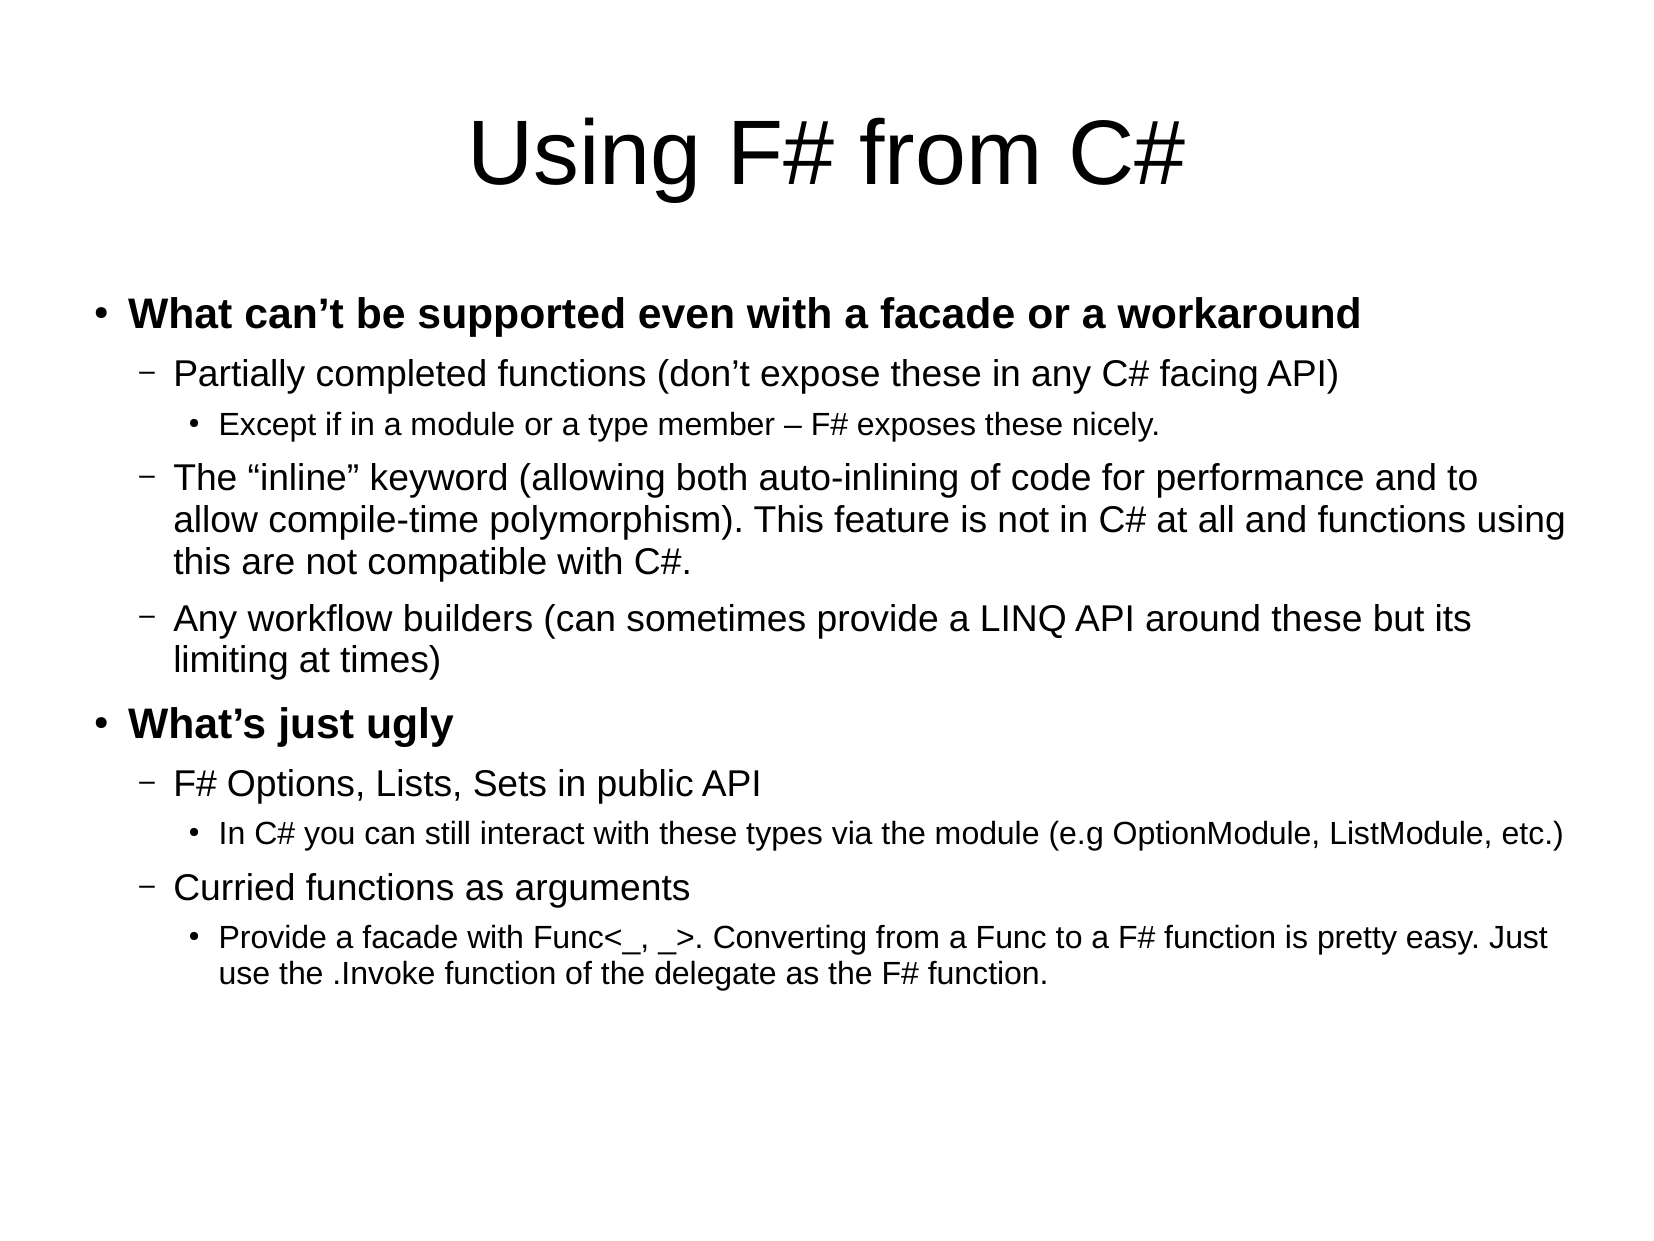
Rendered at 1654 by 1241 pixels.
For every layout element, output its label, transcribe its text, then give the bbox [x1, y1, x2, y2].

list What can’t be supported even with a facade or a workaround Partially completed functions (don’t expose these in any C# facing API) Except if in a module or a type member – F# exposes these nicely. The “inline” keyword (allowing both auto-inlining of code for performance and to allow compile-time polymorphism). This feature is not in C# at all and functions using this are not compatible with C#. Any workflow builders (can sometimes provide a LINQ API around these but its limiting at times) What’s just ugly F# Options, Lists, Sets in public API In C# you can still interact with these types via the module (e.g OptionModule, ListModule, etc.) Curried functions as arguments Provide a facade with Func<_, _>. Converting from a Func to a F# function is pretty easy. Just use the .Invoke function of the delegate as the F# function. [82, 290, 1571, 1010]
title Using F# from C# [82, 49, 1571, 257]
